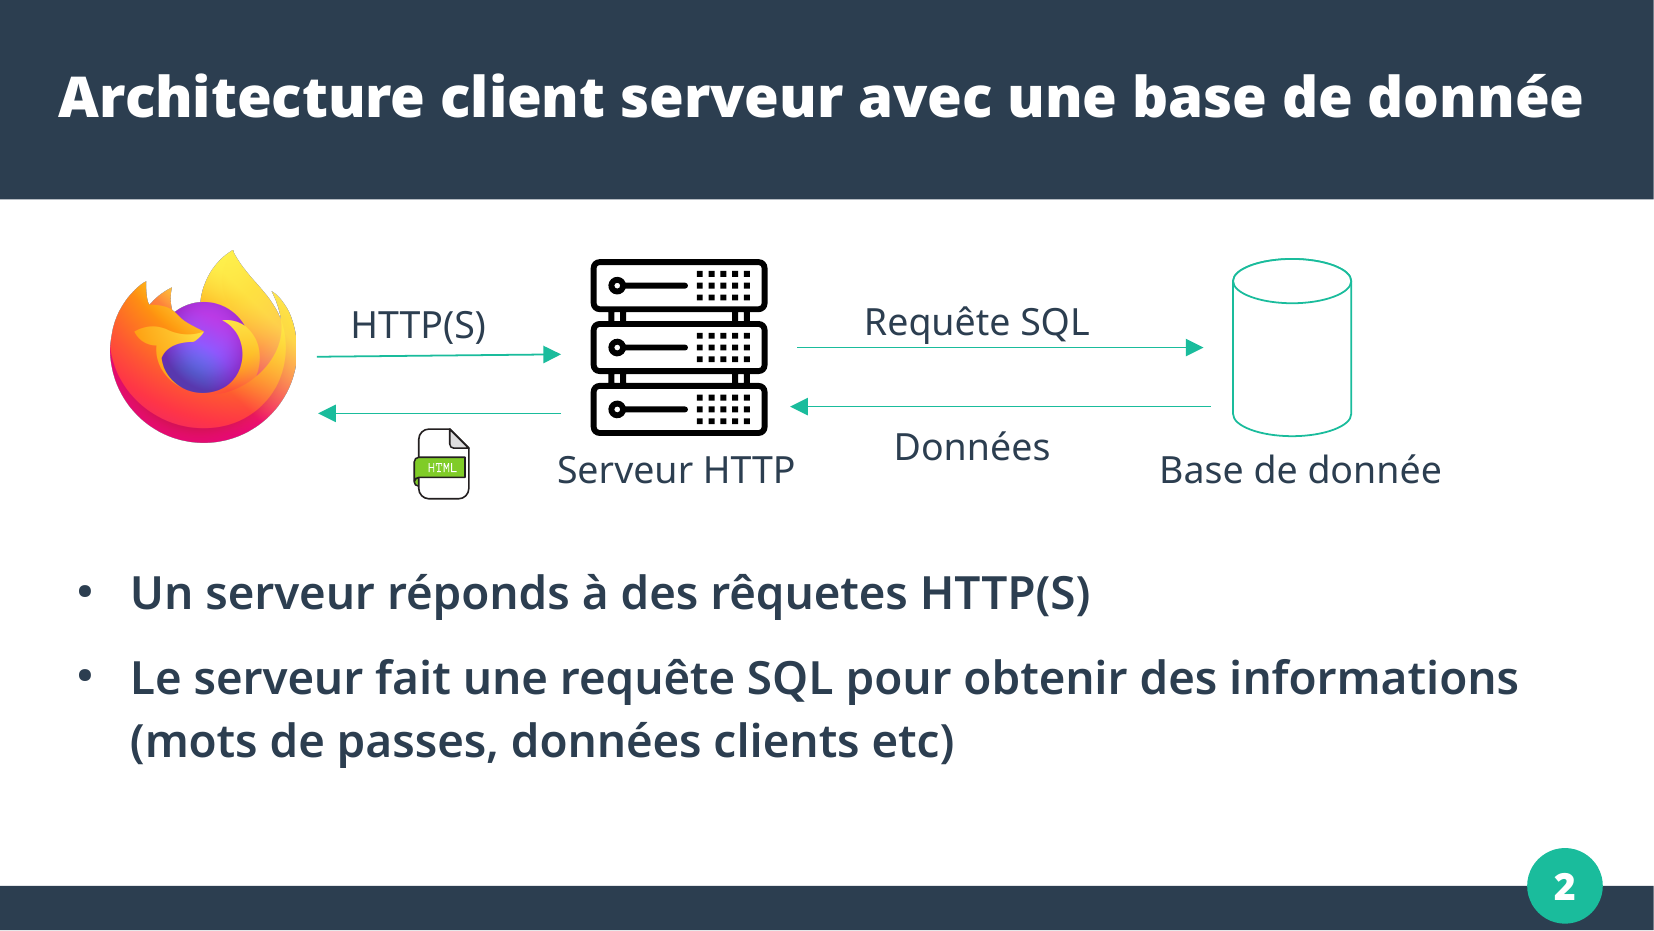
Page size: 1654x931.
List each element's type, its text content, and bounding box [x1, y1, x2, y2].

title Architecture client serveur avec une base de donnée [59, 37, 1595, 155]
list Un serveur réponds à des rêquetes HTTP(S) Le serveur fait une requête SQL pour obtenir des informations (mots de passes, données clients etc) [59, 561, 1595, 798]
picture [590, 258, 768, 436]
text_box Base de donnée [1144, 436, 1477, 502]
text_box Serveur HTTP [542, 436, 827, 502]
picture [110, 250, 296, 443]
picture [413, 406, 473, 509]
text_box HTTP(S) [335, 290, 515, 355]
text_box Requête SQL [849, 288, 1121, 355]
text_box [1233, 282, 1352, 436]
text_box Données [878, 413, 1074, 480]
